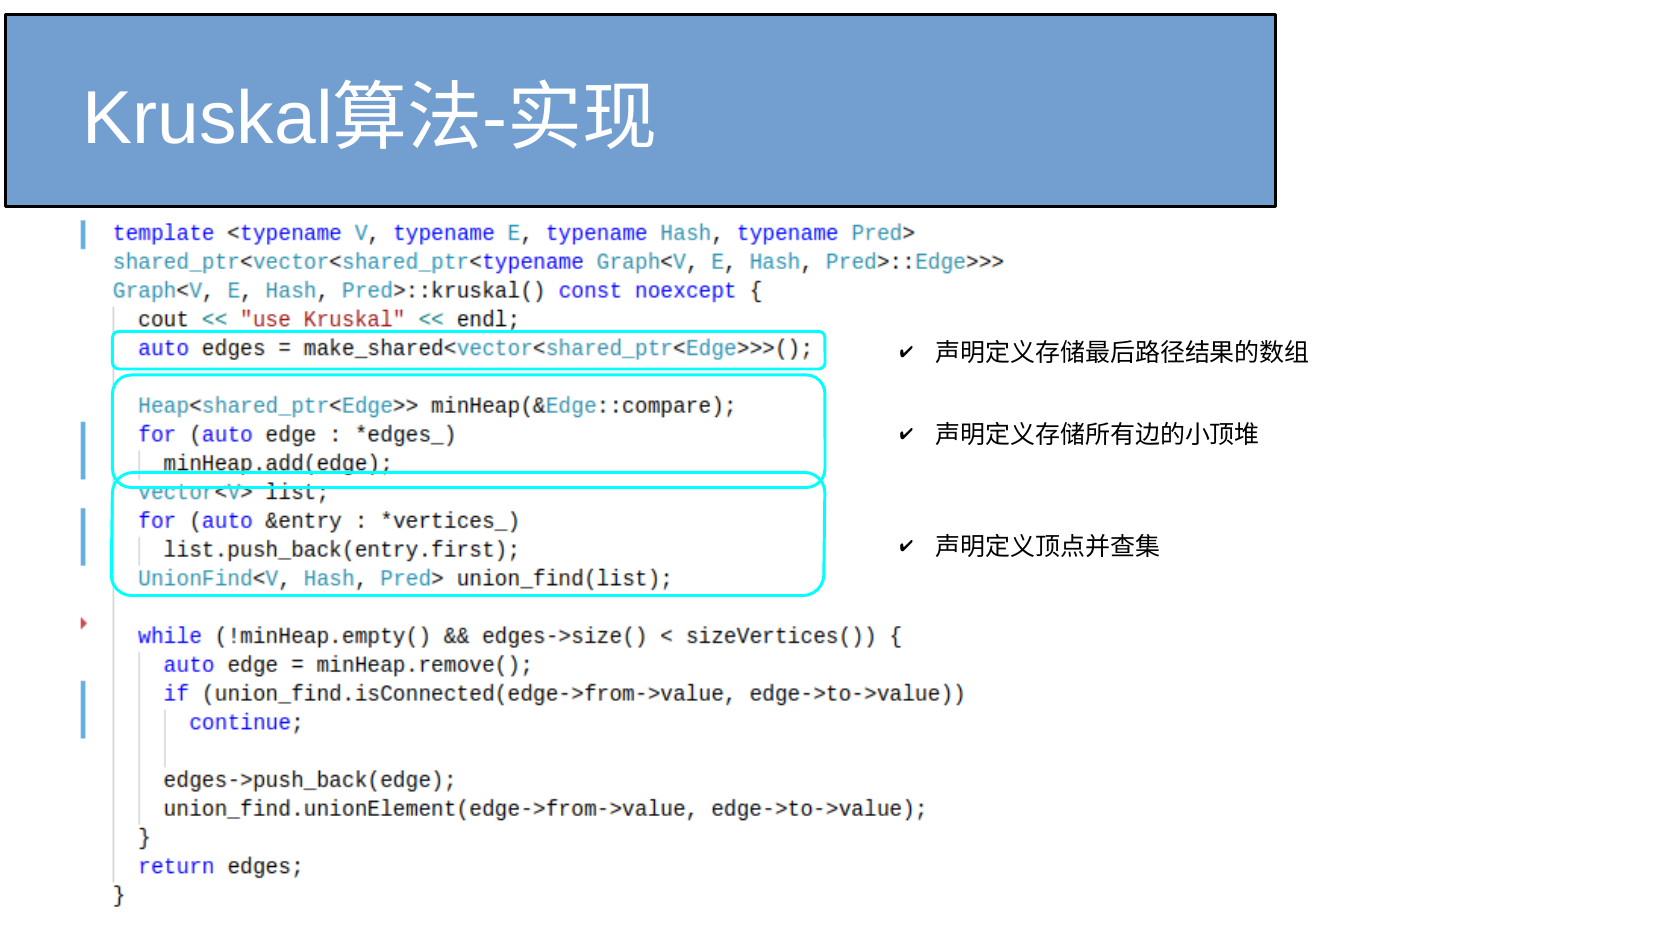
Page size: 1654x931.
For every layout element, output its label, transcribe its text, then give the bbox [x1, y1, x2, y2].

picture [75, 216, 1051, 916]
text_box 声明定义存储所有边的小顶堆 [862, 412, 1276, 457]
title Kruskal算法-实现 [82, 44, 1235, 192]
text_box 声明定义存储最后路径结果的数组 [862, 330, 1326, 376]
text_box 声明定义顶点并查集 [862, 525, 1176, 570]
